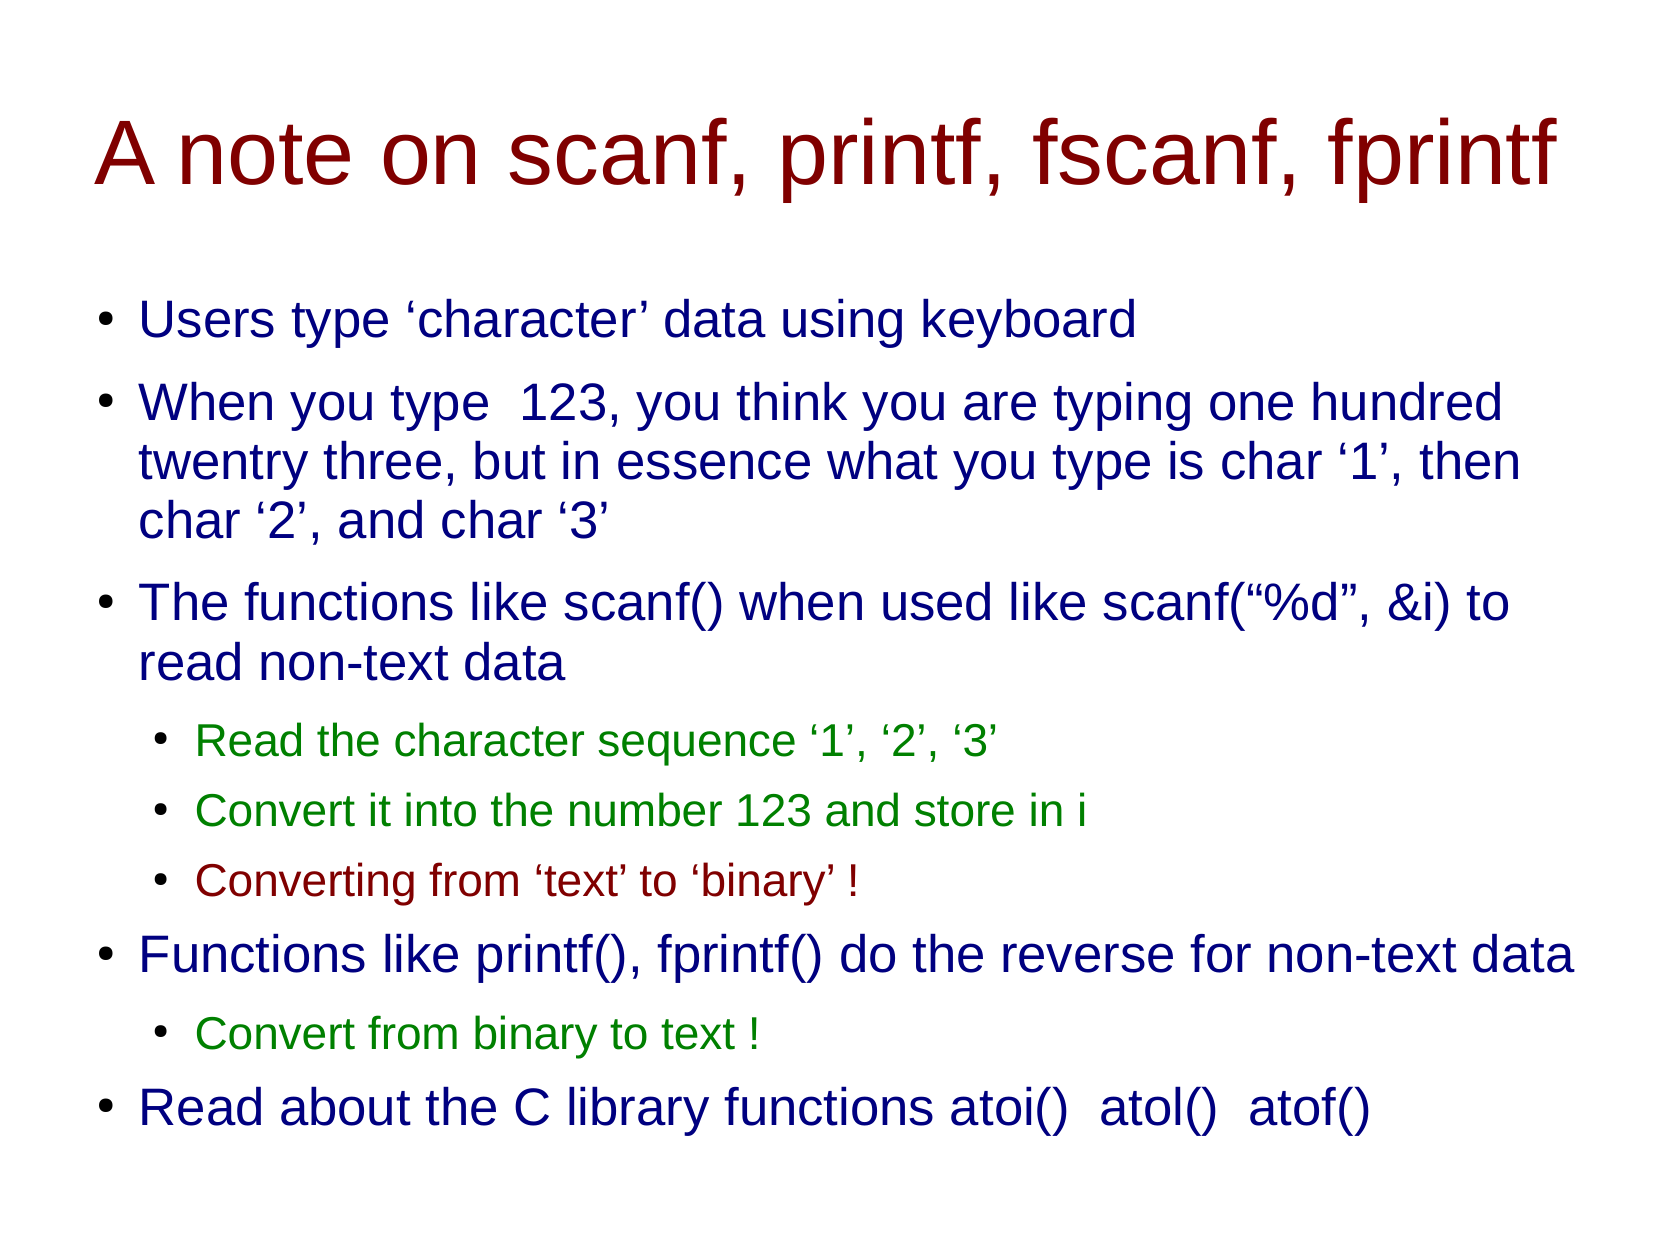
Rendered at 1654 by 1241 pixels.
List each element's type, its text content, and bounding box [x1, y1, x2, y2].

list Users type ‘character’ data using keyboard When you type 123, you think you are typing one hundred twentry three, but in essence what you type is char ‘1’, then char ‘2’, and char ‘3’ The functions like scanf() when used like scanf(“%d”, &i) to read non-text data Read the character sequence ‘1’, ‘2’, ‘3’ Convert it into the number 123 and store in i Converting from ‘text’ to ‘binary’ ! Functions like printf(), fprintf() do the reverse for non-text data Convert from binary to text ! Read about the C library functions atoi() atol() atof() [82, 290, 1595, 1217]
title A note on scanf, printf, fscanf, fprintf [82, 49, 1571, 257]
